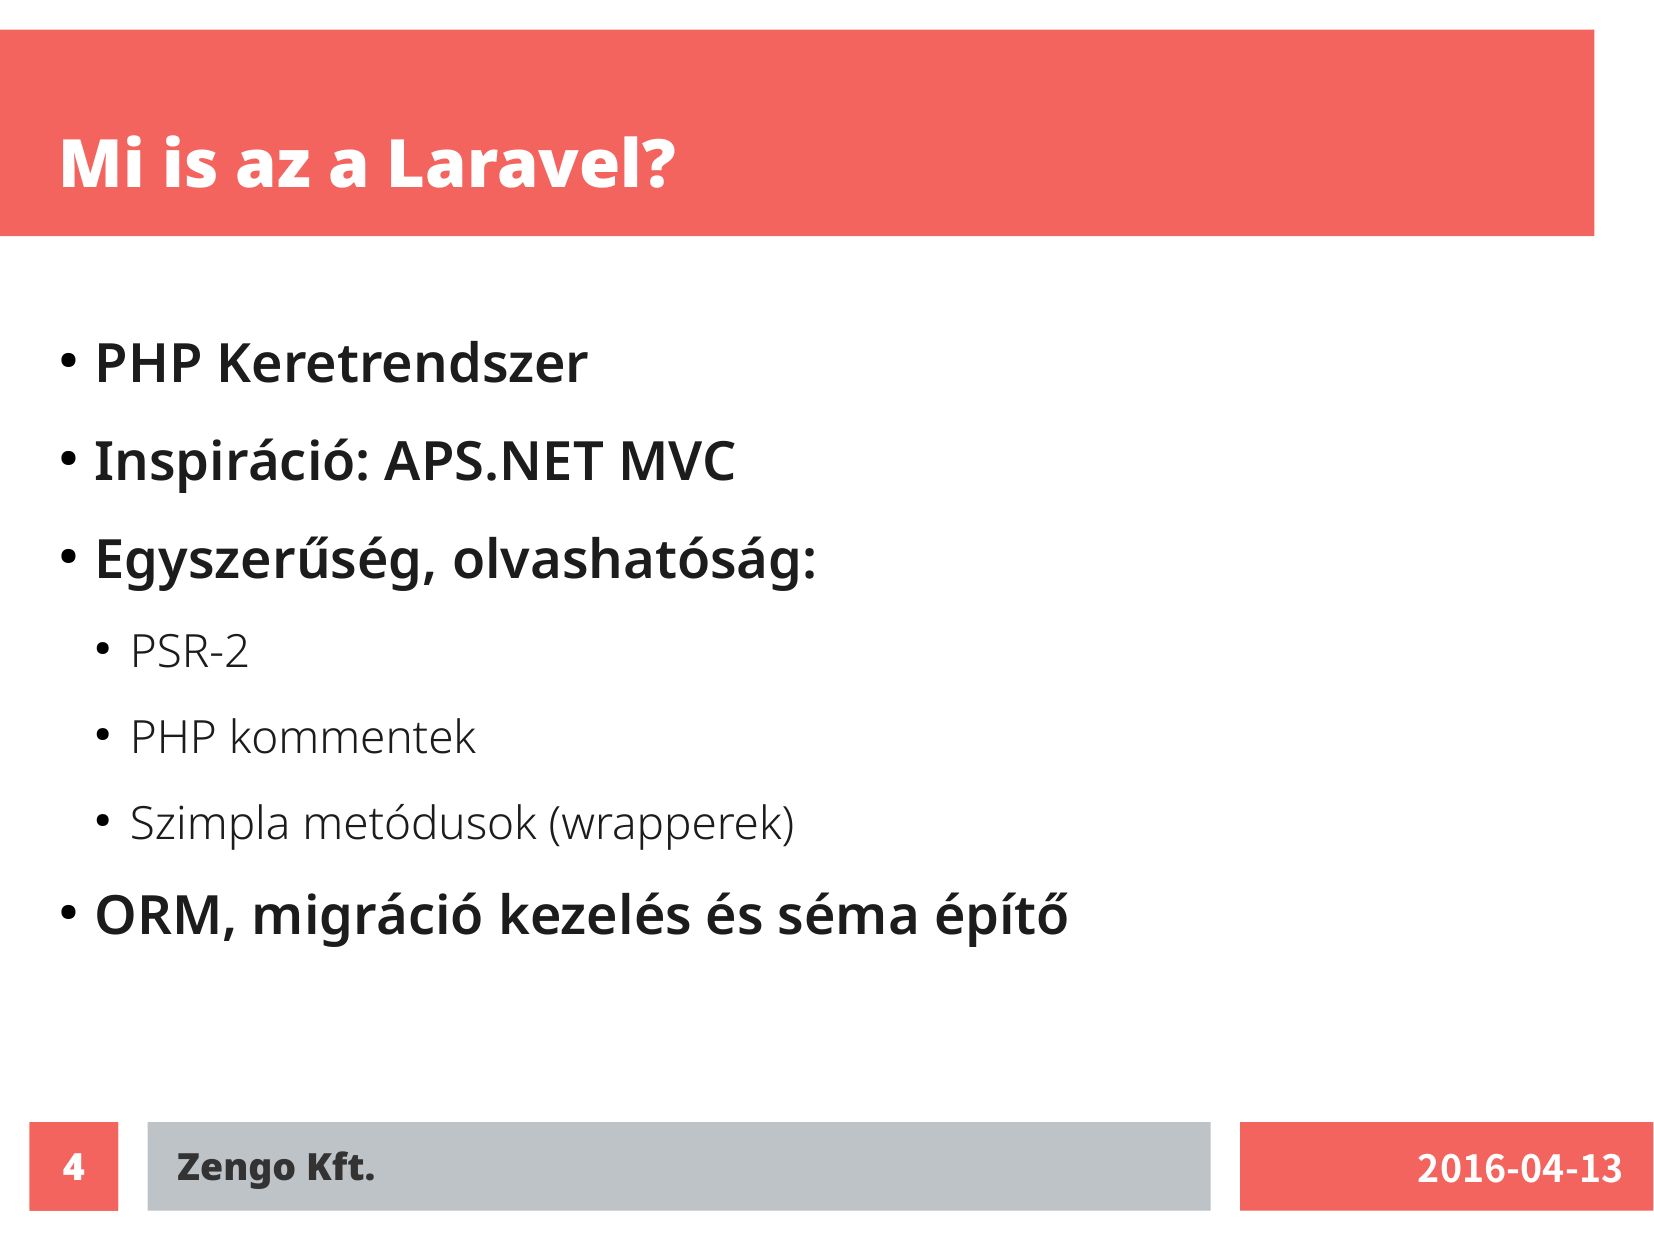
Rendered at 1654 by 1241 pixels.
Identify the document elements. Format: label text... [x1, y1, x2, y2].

title Mi is az a Laravel? [59, 59, 1595, 207]
list PHP Keretrendszer Inspiráció: APS.NET MVC Egyszerűség, olvashatóság: PSR-2 PHP kommentek Szimpla metódusok (wrapperek) ORM, migráció kezelés és séma építő [59, 324, 1565, 1093]
